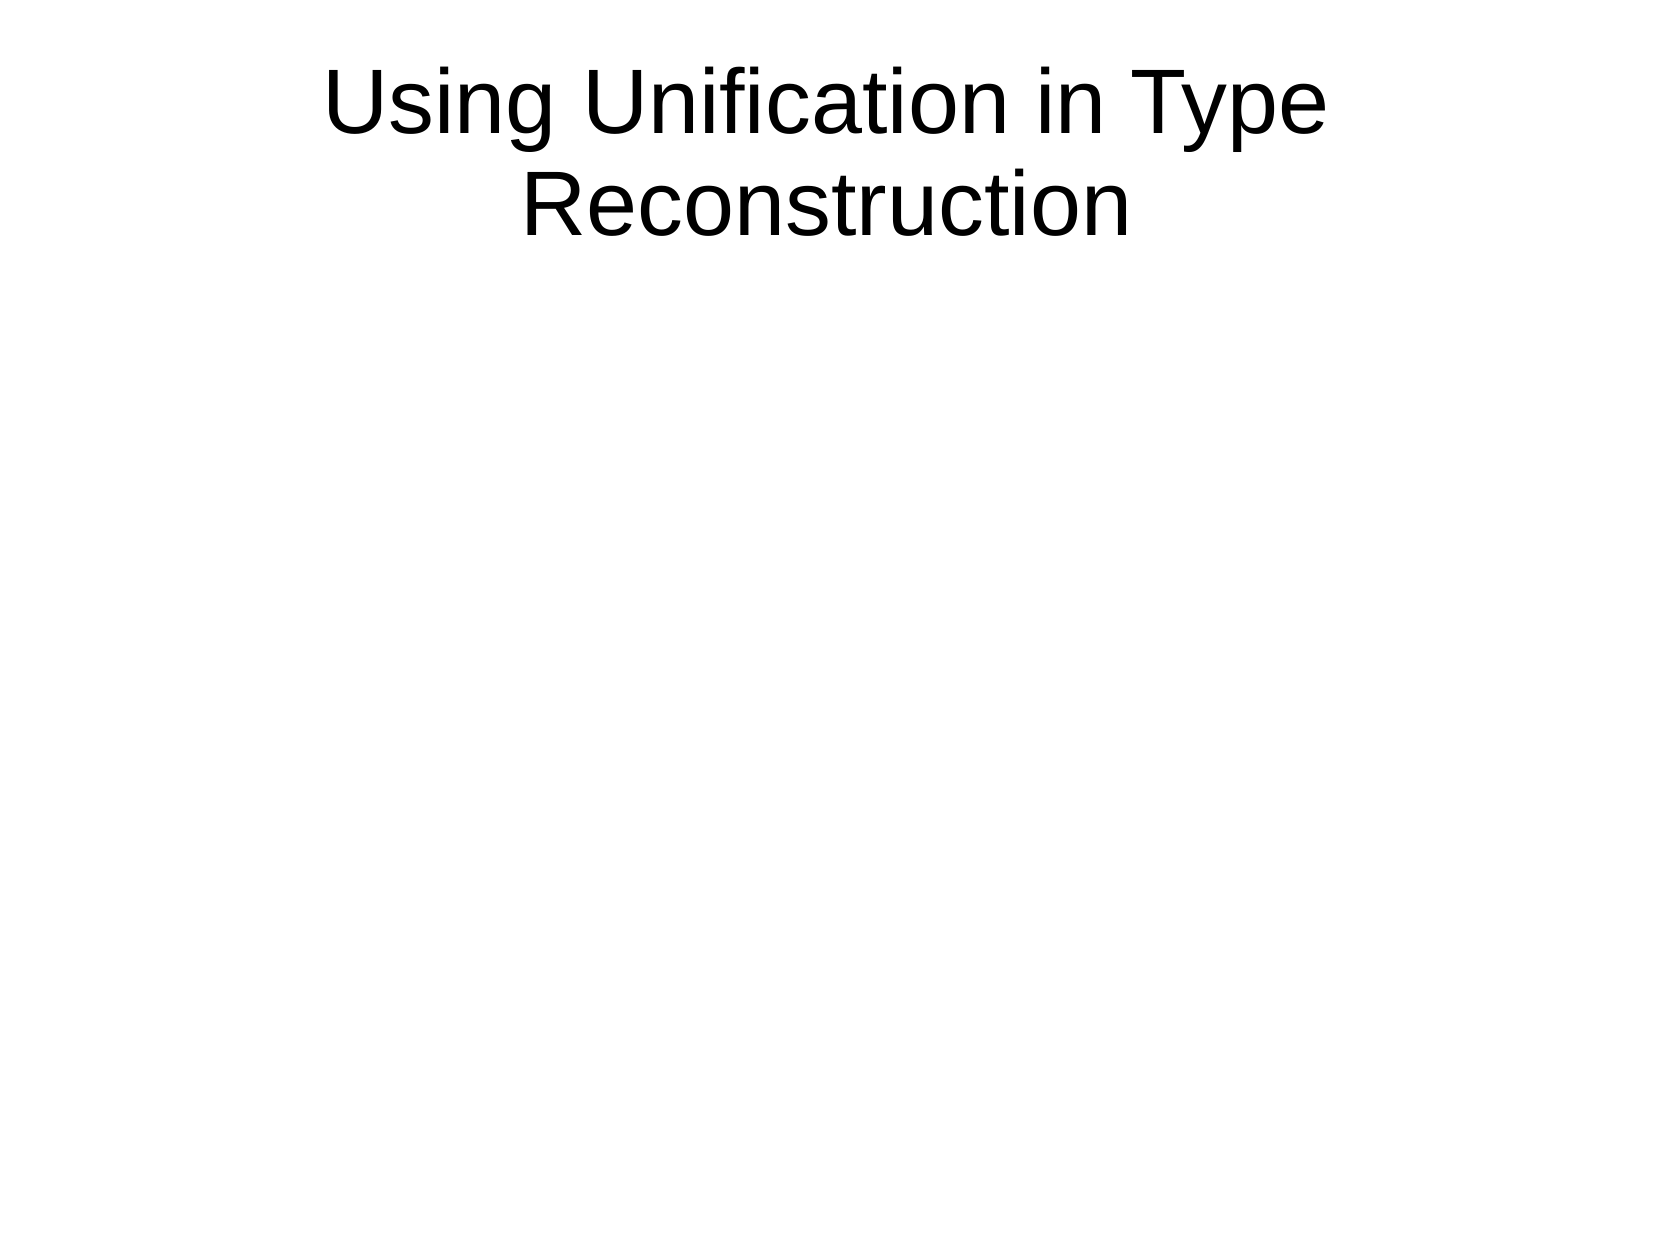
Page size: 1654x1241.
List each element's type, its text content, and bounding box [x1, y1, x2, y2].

title Using Unification in Type Reconstruction [82, 49, 1571, 257]
